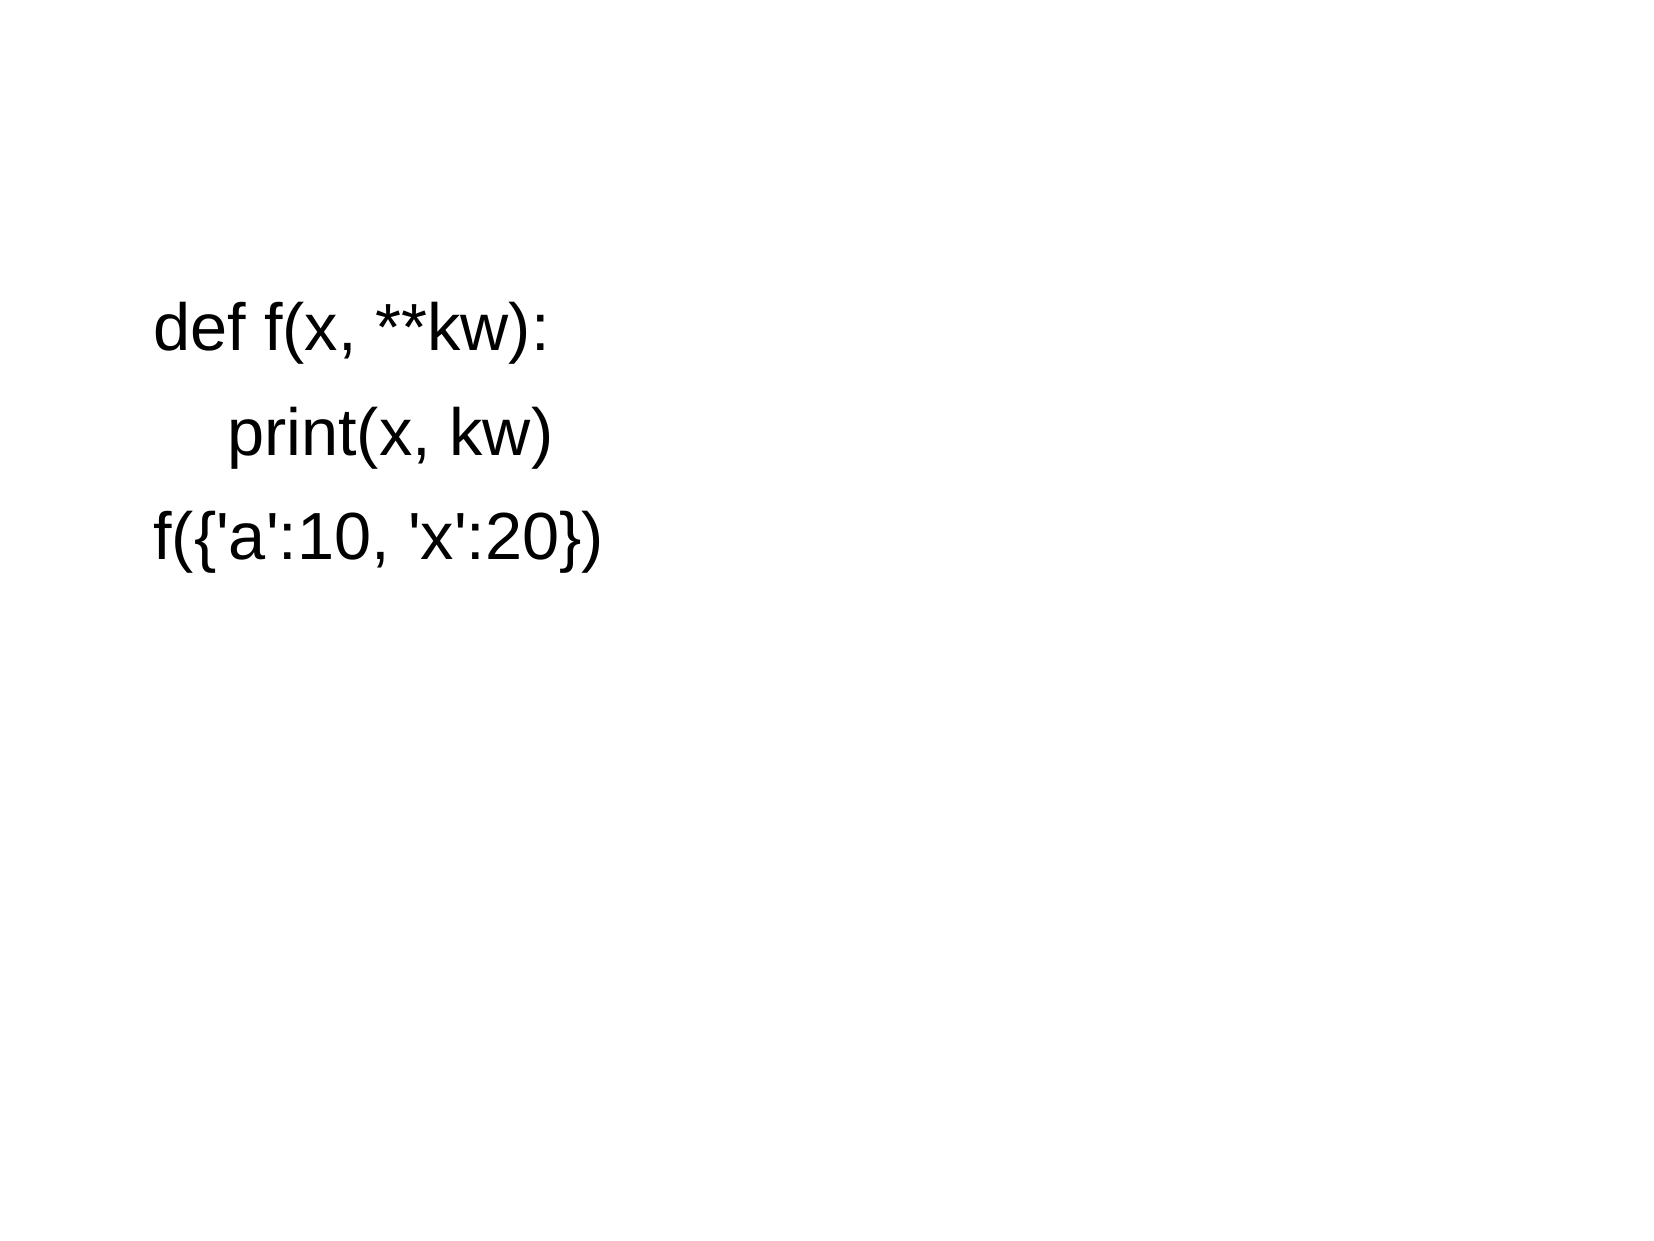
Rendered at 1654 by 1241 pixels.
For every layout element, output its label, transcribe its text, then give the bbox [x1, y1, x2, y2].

list def f(x, **kw): print(x, kw) f({'a':10, 'x':20}) [82, 290, 1571, 1010]
